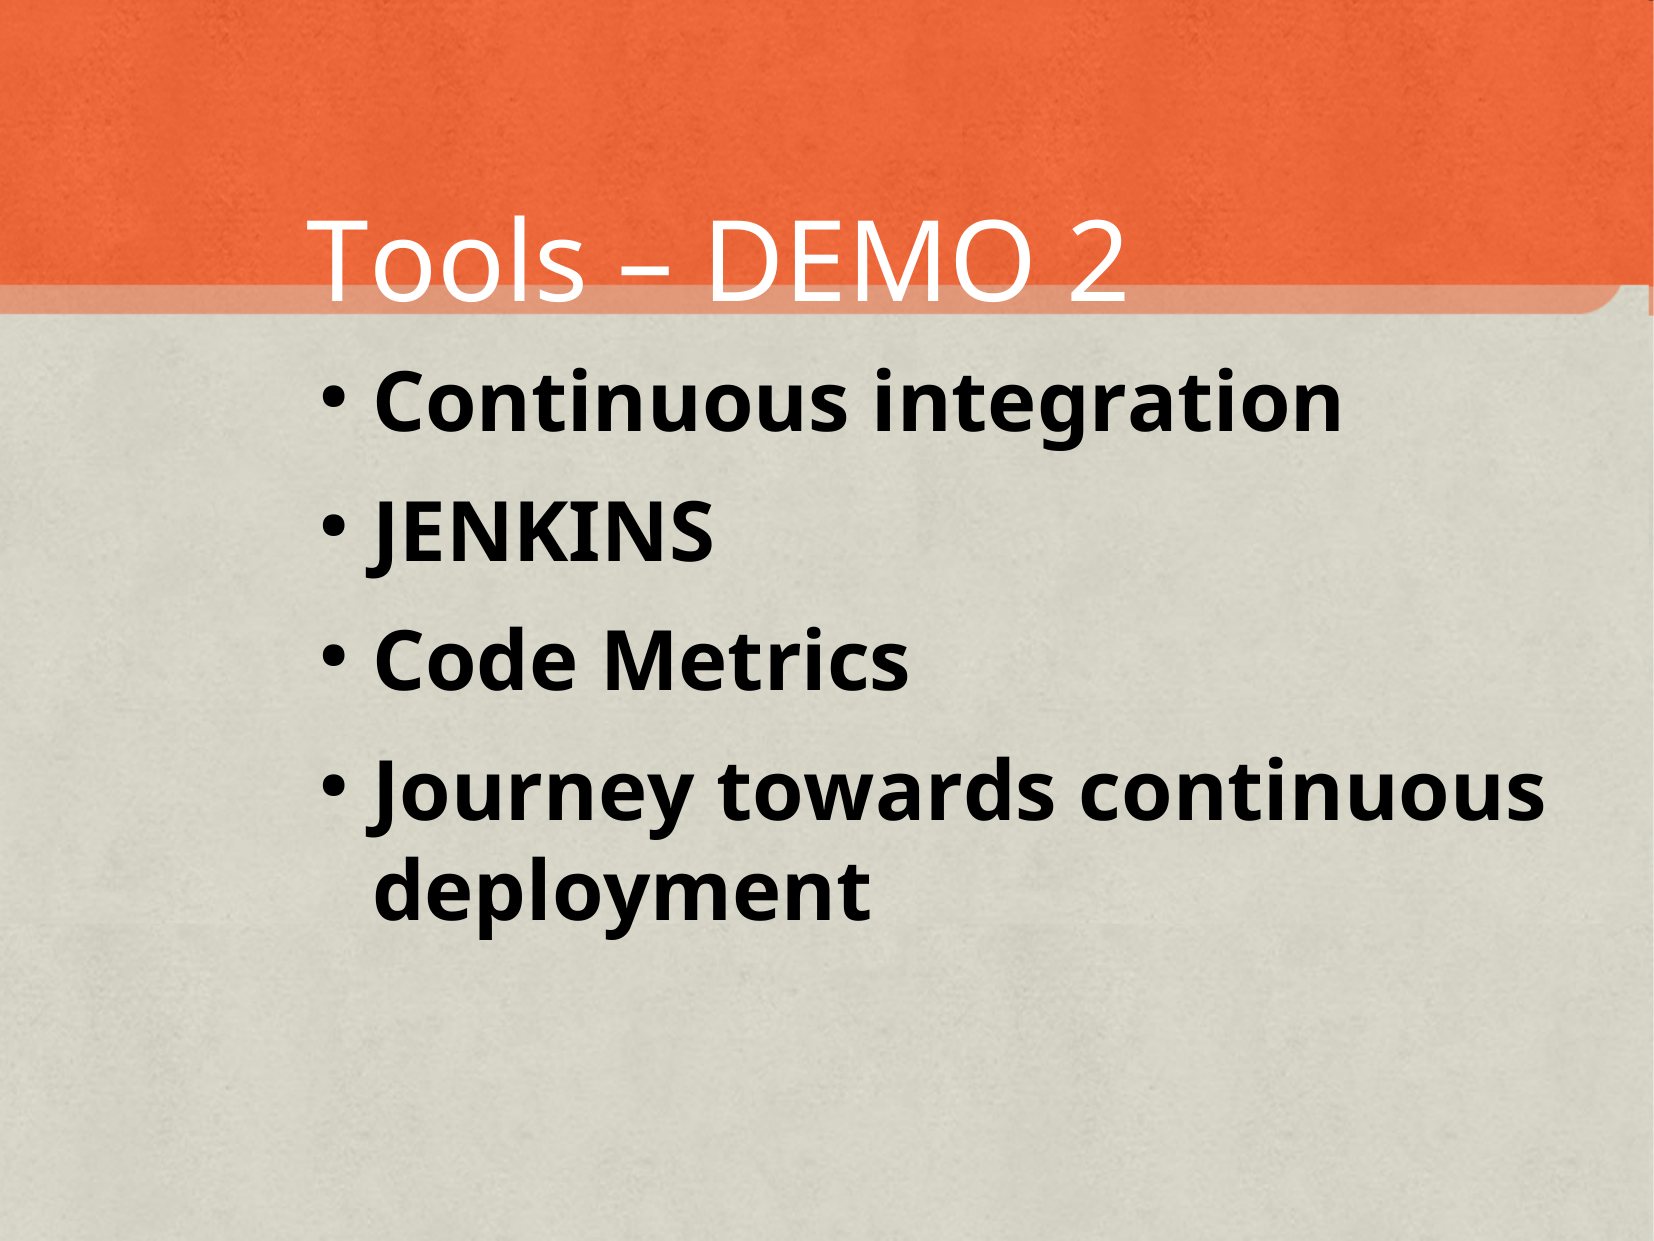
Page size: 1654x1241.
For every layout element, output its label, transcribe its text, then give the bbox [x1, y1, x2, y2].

list Continuous integration JENKINS Code Metrics Journey towards continuous deployment [301, 348, 1588, 1068]
title Tools – DEMO 2 [306, 189, 1654, 317]
picture [0, 0, 1654, 1241]
